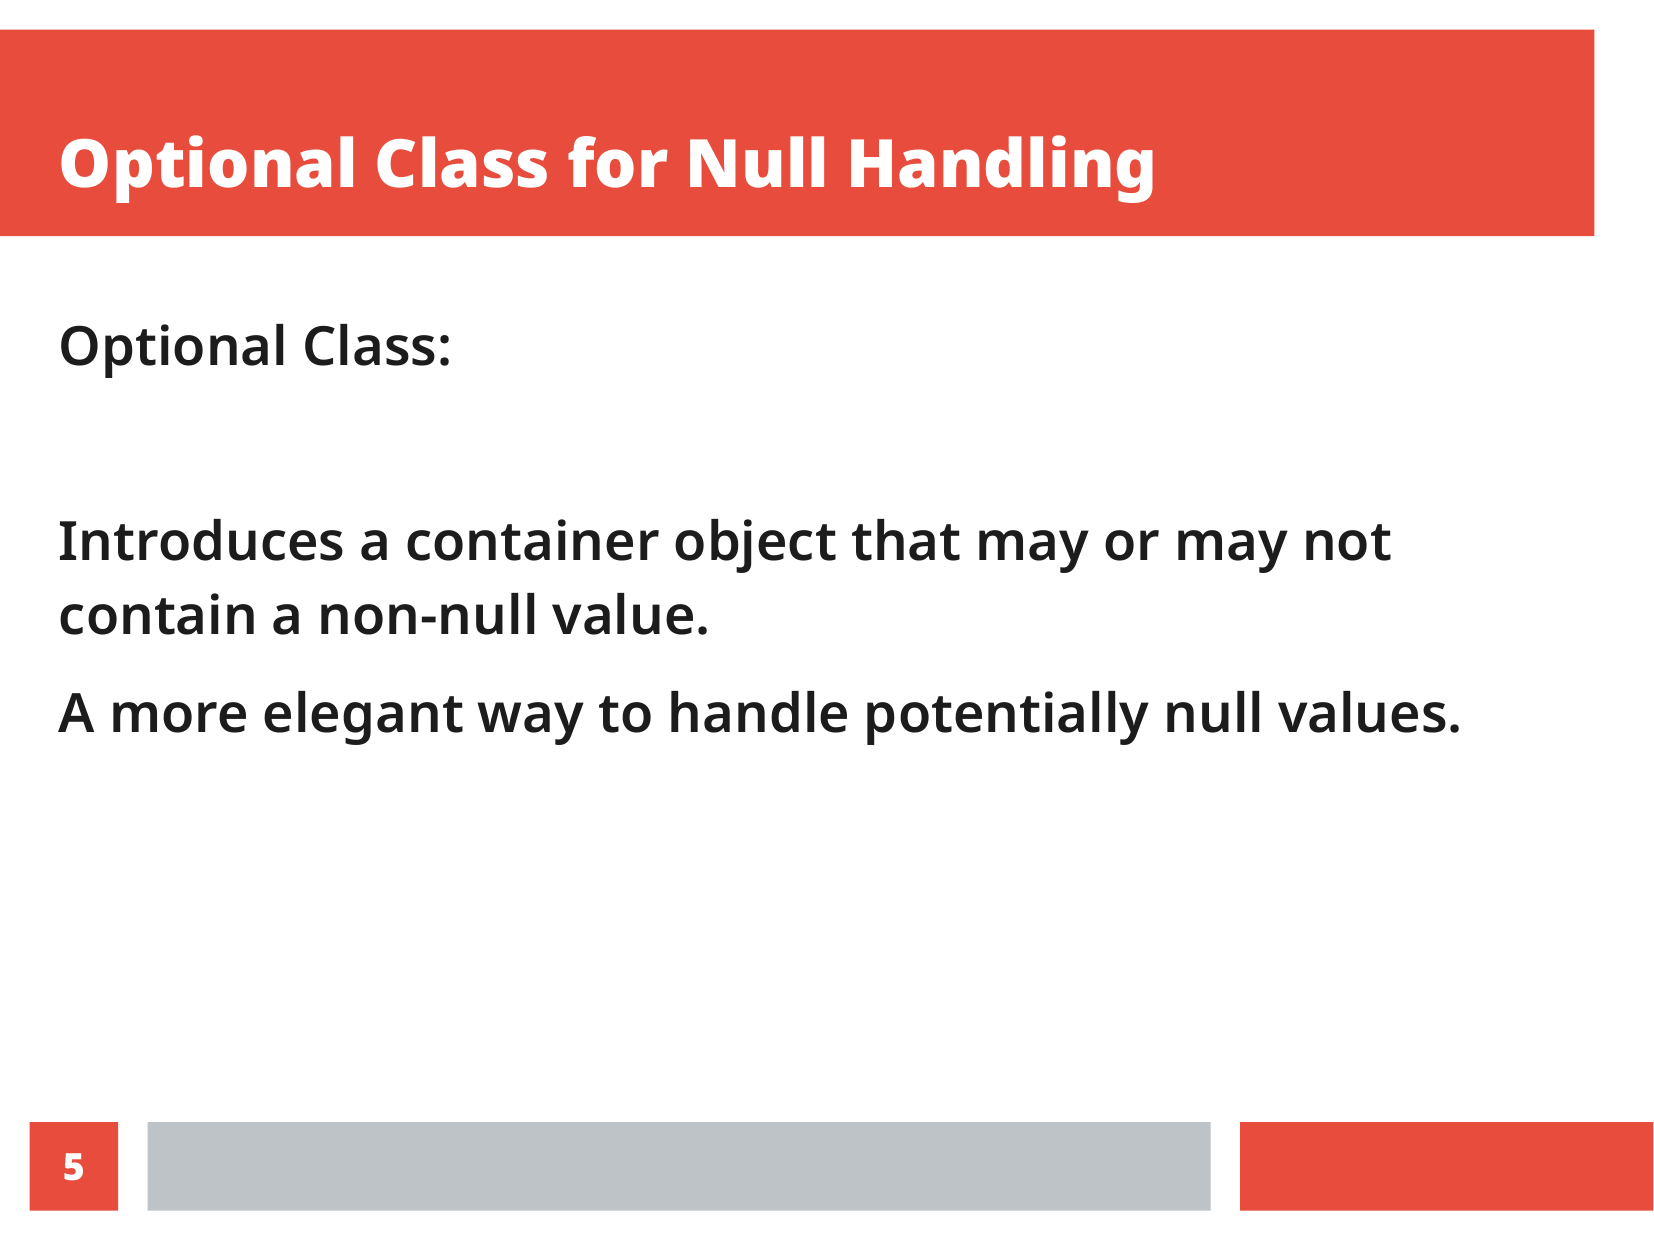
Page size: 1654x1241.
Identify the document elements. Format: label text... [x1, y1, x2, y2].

title Optional Class for Null Handling [59, 59, 1595, 207]
list Optional Class: Introduces a container object that may or may not contain a non-null value. A more elegant way to handle potentially null values. [59, 307, 1565, 1075]
